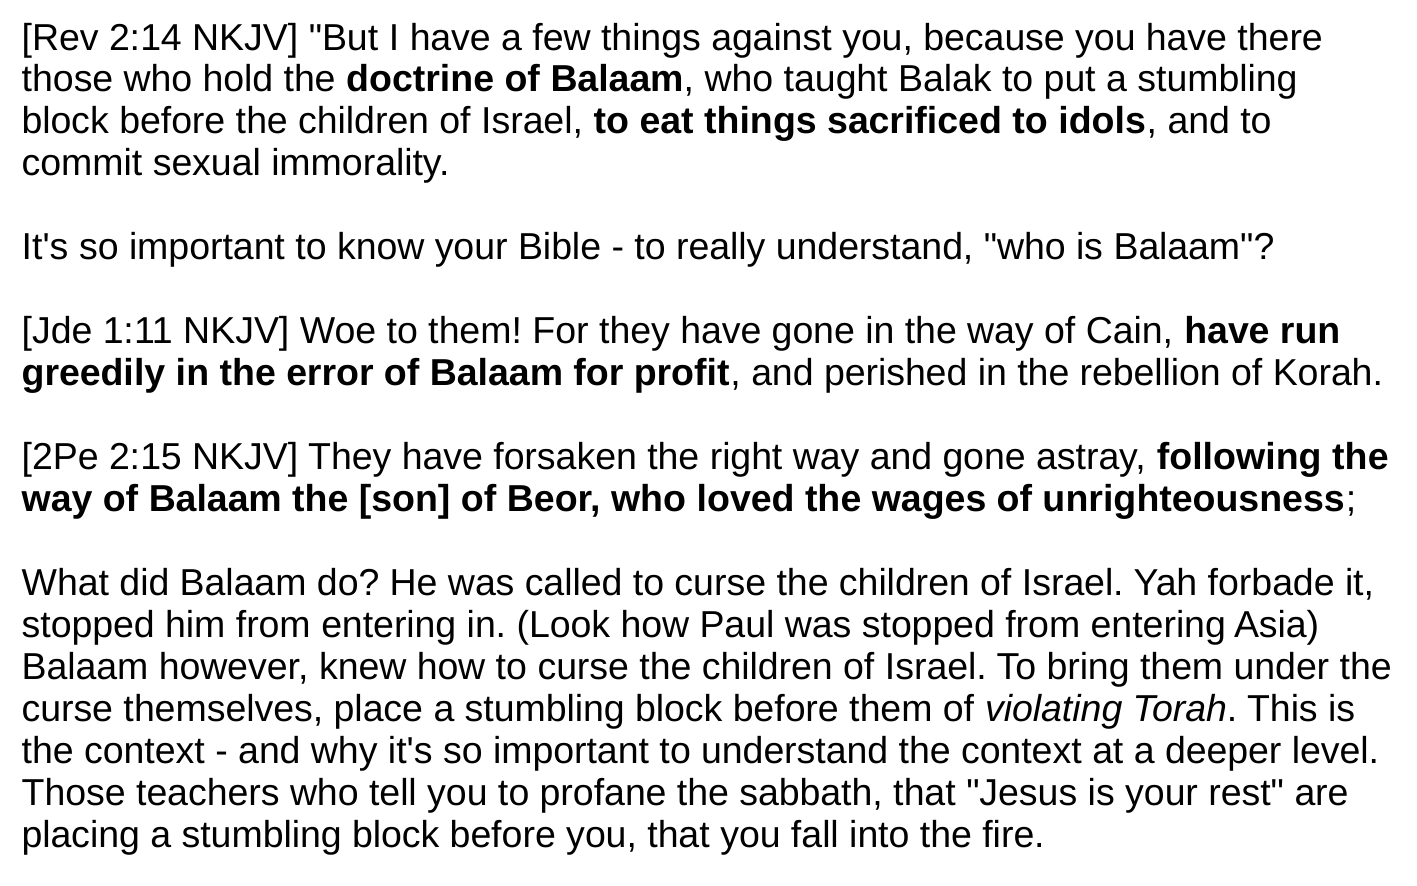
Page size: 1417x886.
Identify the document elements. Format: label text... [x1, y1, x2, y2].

text_box [Rev 2:14 NKJV] "But I have a few things against you, because you have there those who hold the doctrine of Balaam, who taught Balak to put a stumbling block before the children of Israel, to eat things sacrificed to idols, and to commit sexual immorality. It's so important to know your Bible - to really understand, "who is Balaam"? [Jde 1:11 NKJV] Woe to them! For they have gone in the way of Cain, have run greedily in the error of Balaam for profit, and perished in the rebellion of Korah. [2Pe 2:15 NKJV] They have forsaken the right way and gone astray, following the way of Balaam the [son] of Beor, who loved the wages of unrighteousness; What did Balaam do? He was called to curse the children of Israel. Yah forbade it, stopped him from entering in. (Look how Paul was stopped from entering Asia) Balaam however, knew how to curse the children of Israel. To bring them under the curse themselves, place a stumbling block before them of violating Torah. This is the context - and why it's so important to understand the context at a deeper level. Those teachers who tell you to profane the sabbath, that "Jesus is your rest" are placing a stumbling block before you, that you fall into the fire. In the next few slides, I'm going to go over this error - why the understanding of him replacing Sabbath is dead wrong, and can be proven in the behavior of the early church as recorded in Acts. [Heb 4:9-10 NKJV] There remains therefore a rest for the people of God. For he who has entered His rest has himself also ceased from his works as God [did] from His. This translation and out of context presupposition is just plain awful. Bad. I don't much care for Hebrews at all, but this interpretation of what the author wrote is literally Satanic. [6, 8, 1410, 877]
